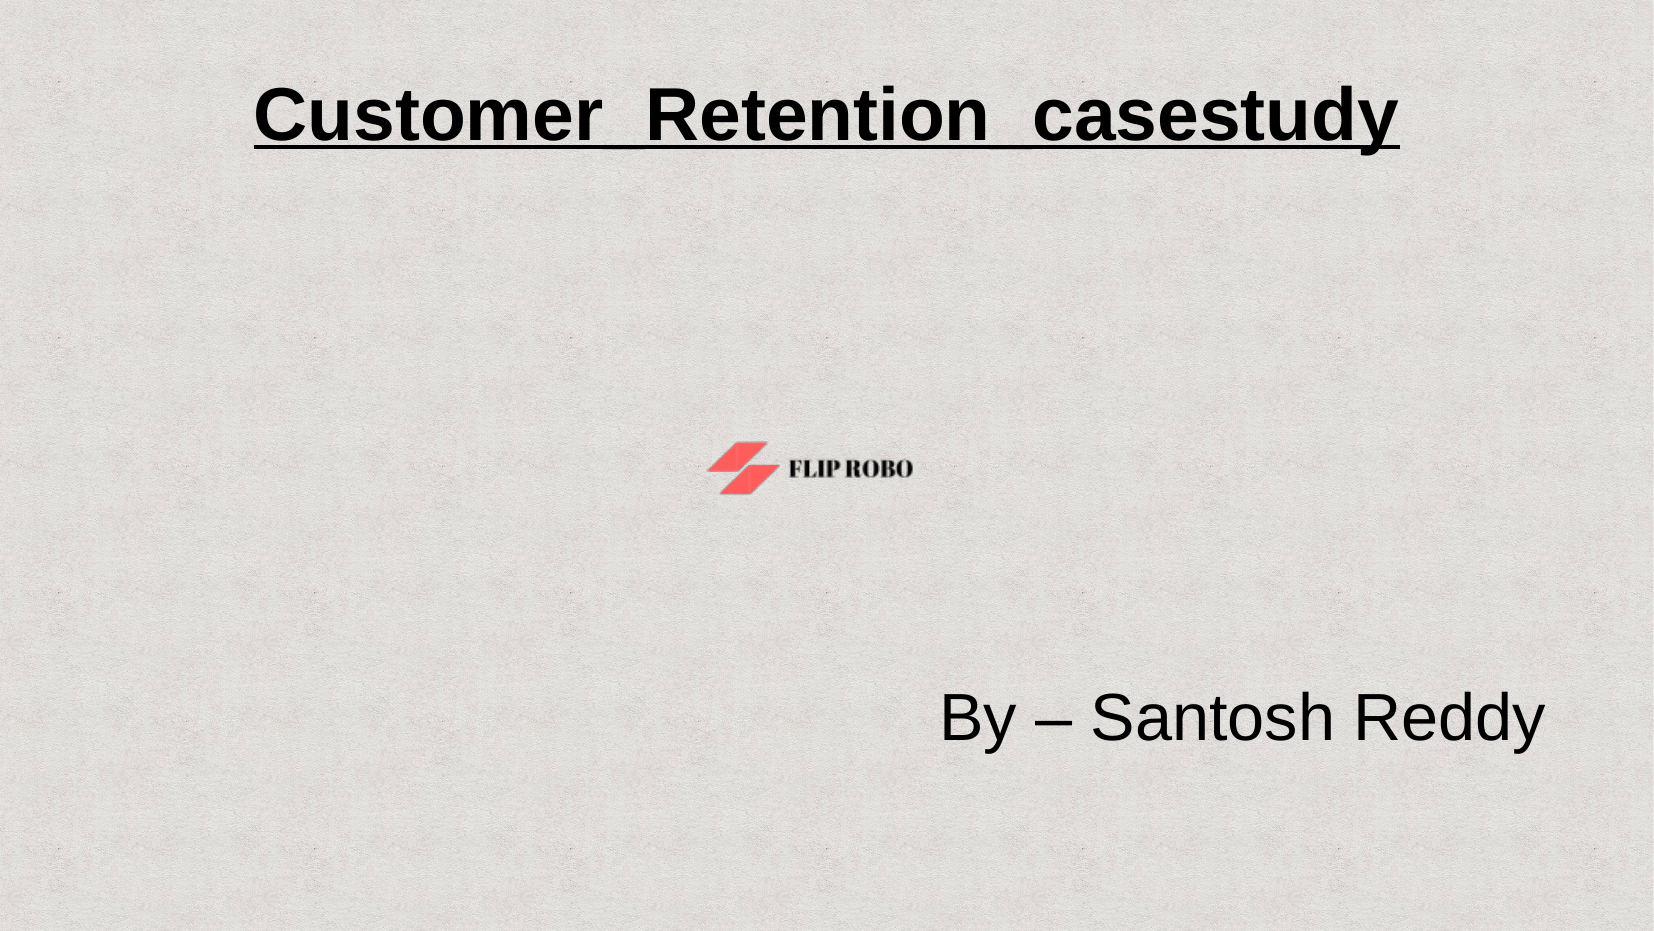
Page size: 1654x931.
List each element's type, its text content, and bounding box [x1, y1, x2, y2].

subtitle By – Santosh Reddy [82, 223, 1571, 763]
picture [0, 0, 1654, 931]
title Customer_Retention_casestudy [82, 37, 1571, 193]
